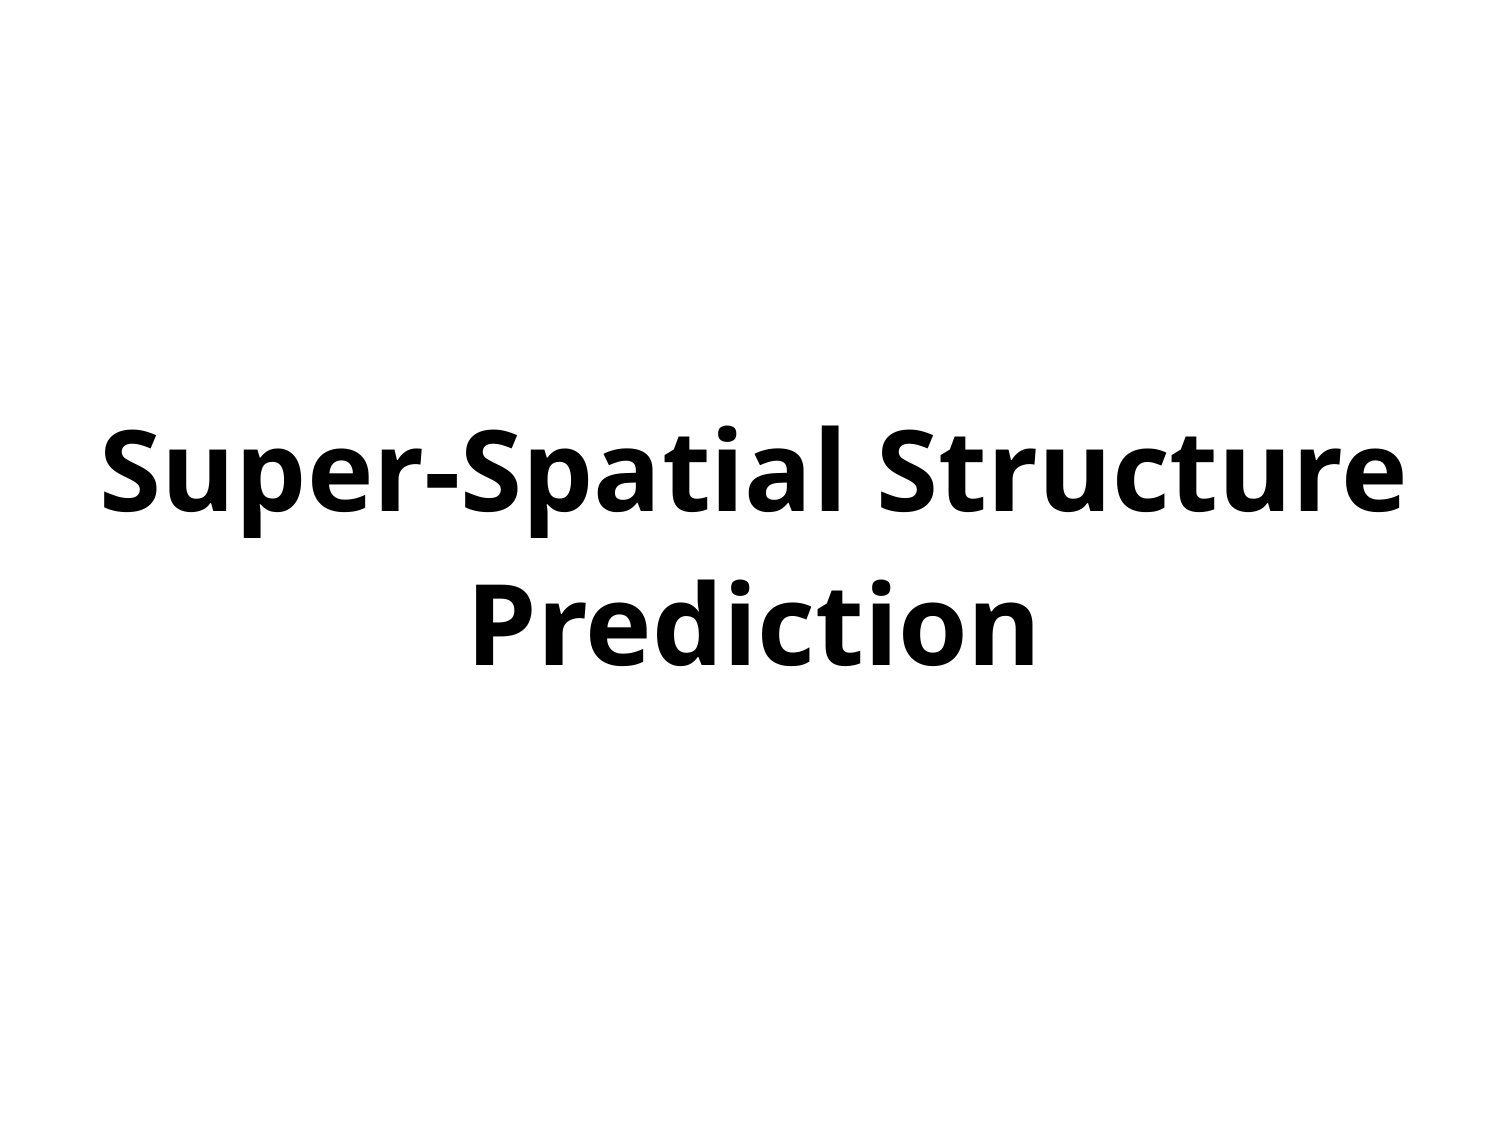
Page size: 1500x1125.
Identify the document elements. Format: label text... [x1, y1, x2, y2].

title Super-Spatial Structure Prediction [79, 413, 1430, 677]
